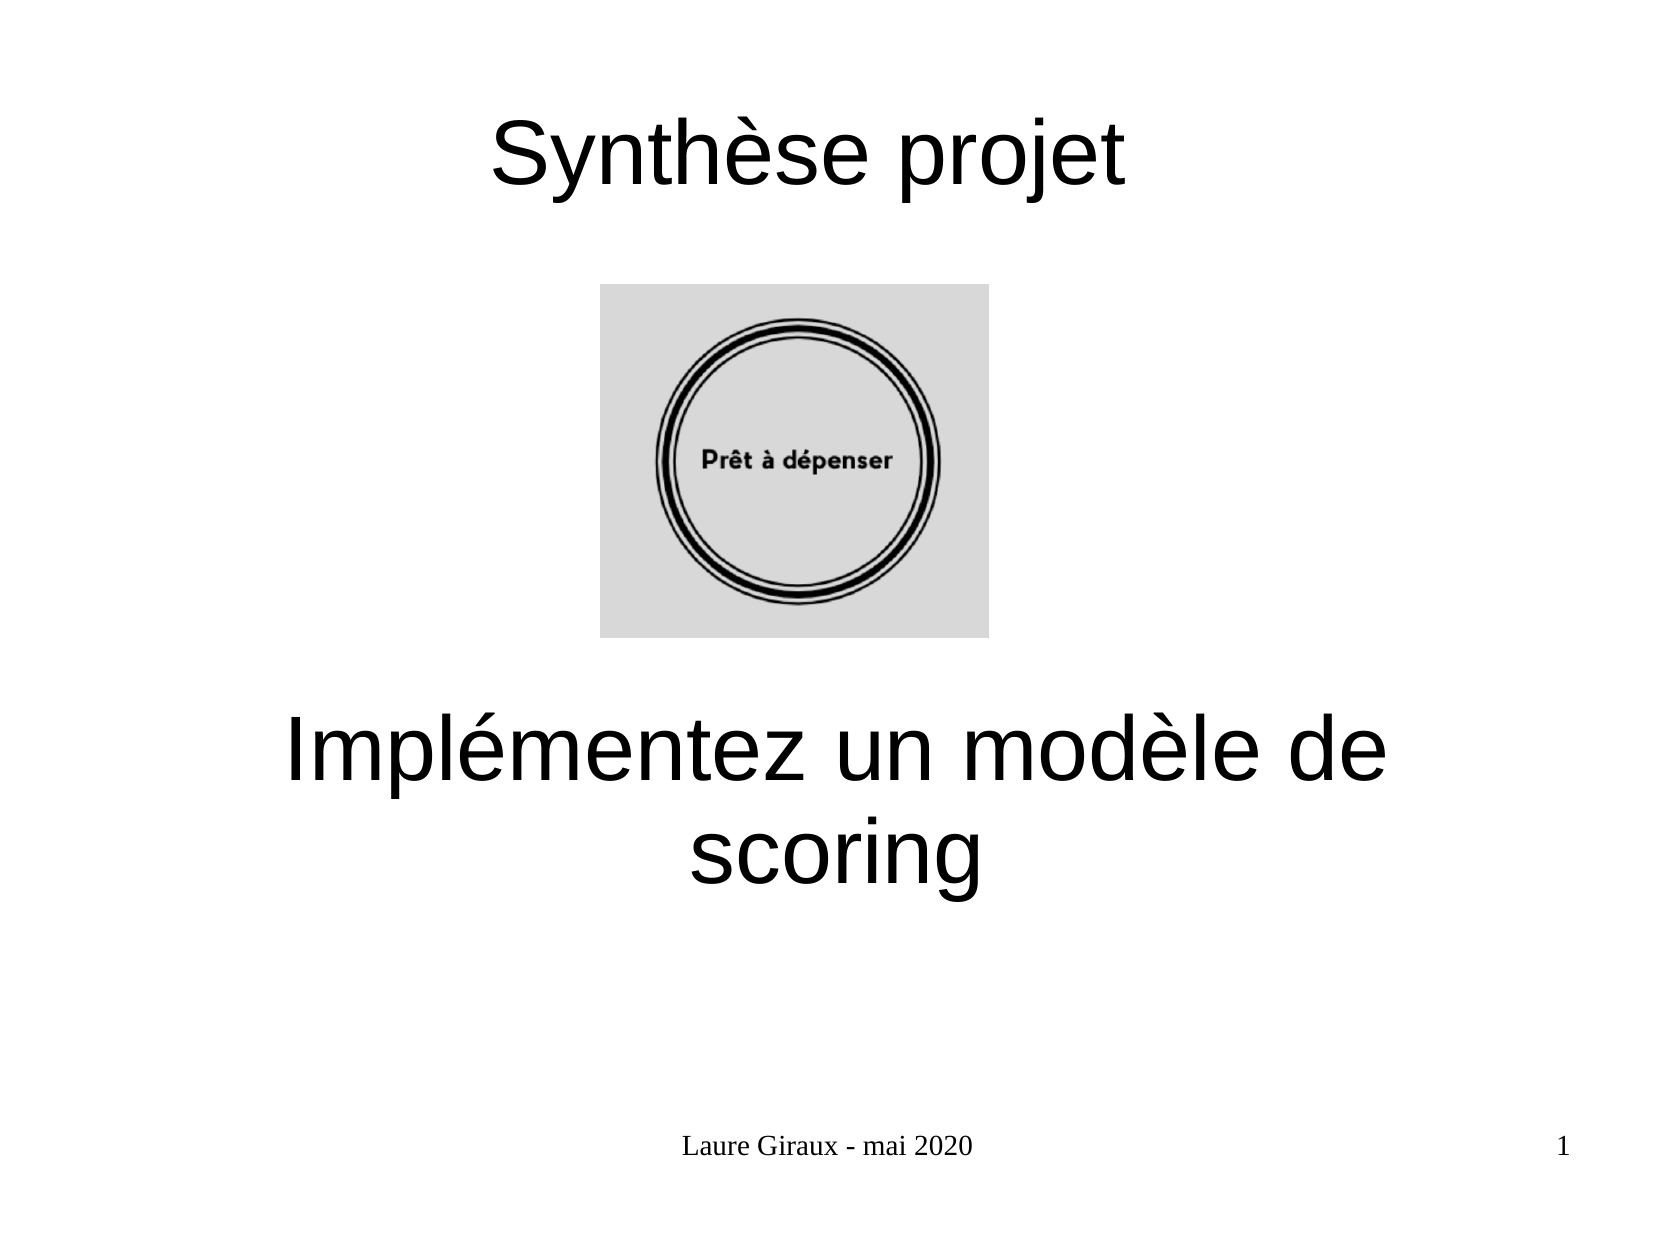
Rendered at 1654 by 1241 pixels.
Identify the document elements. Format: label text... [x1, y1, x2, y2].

picture [600, 284, 991, 638]
title Synthèse projet [82, 49, 1571, 257]
subtitle Implémentez un modèle de scoring [251, 401, 1424, 1098]
